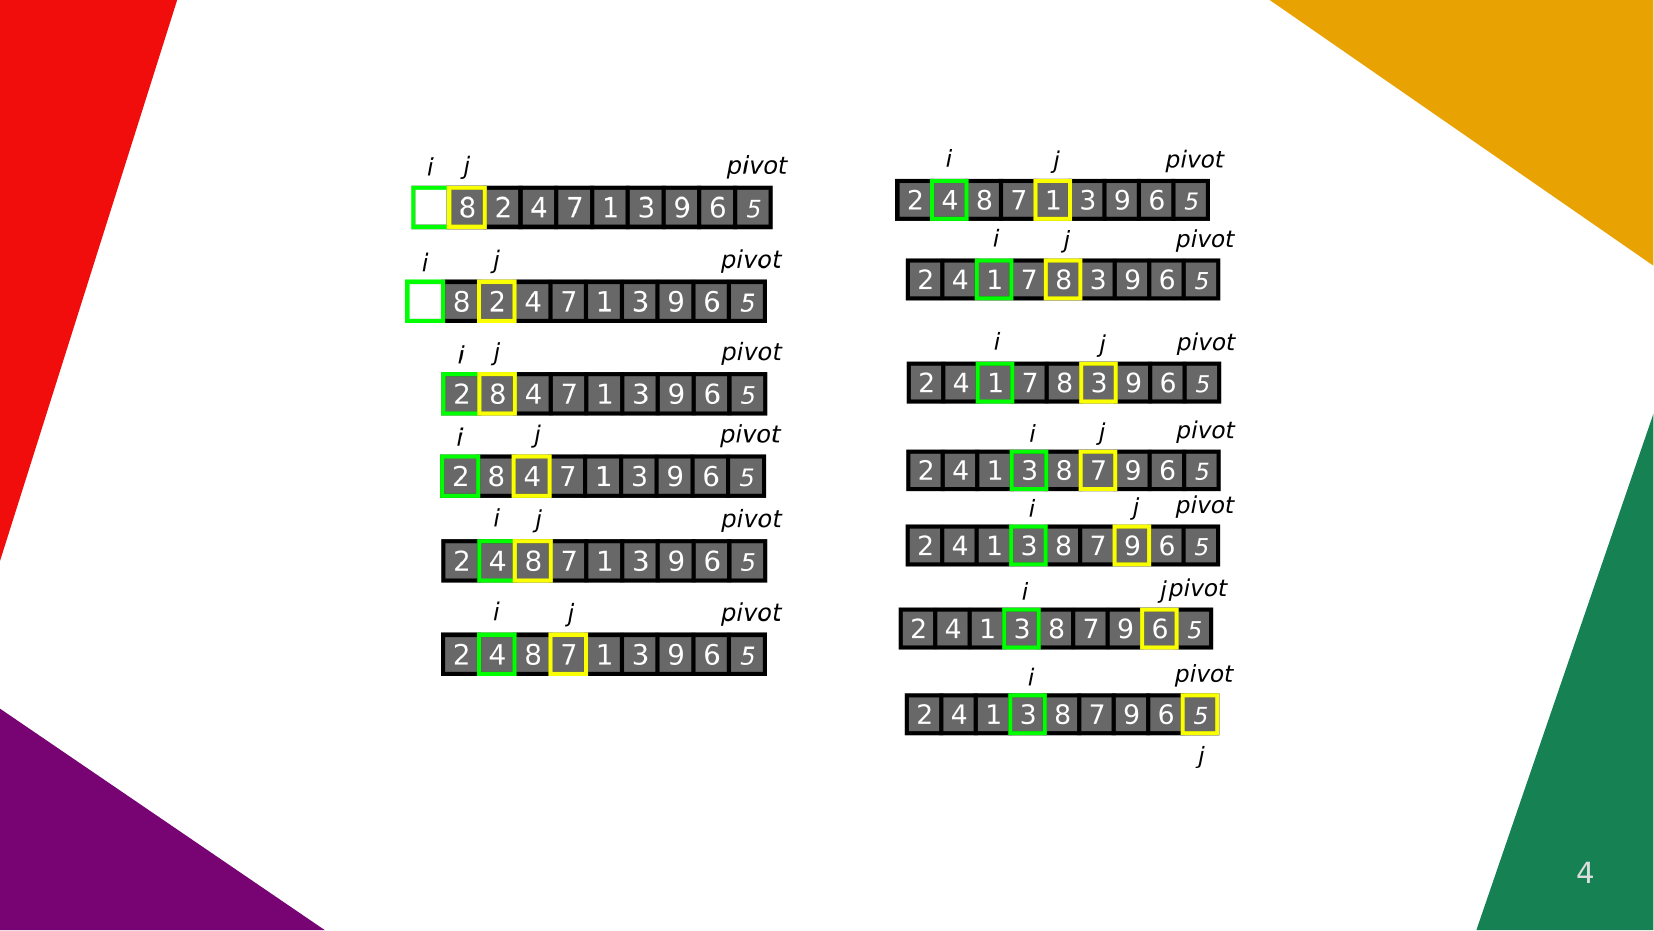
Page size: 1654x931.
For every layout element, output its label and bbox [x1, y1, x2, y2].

picture [405, 155, 788, 676]
picture [895, 149, 1236, 768]
